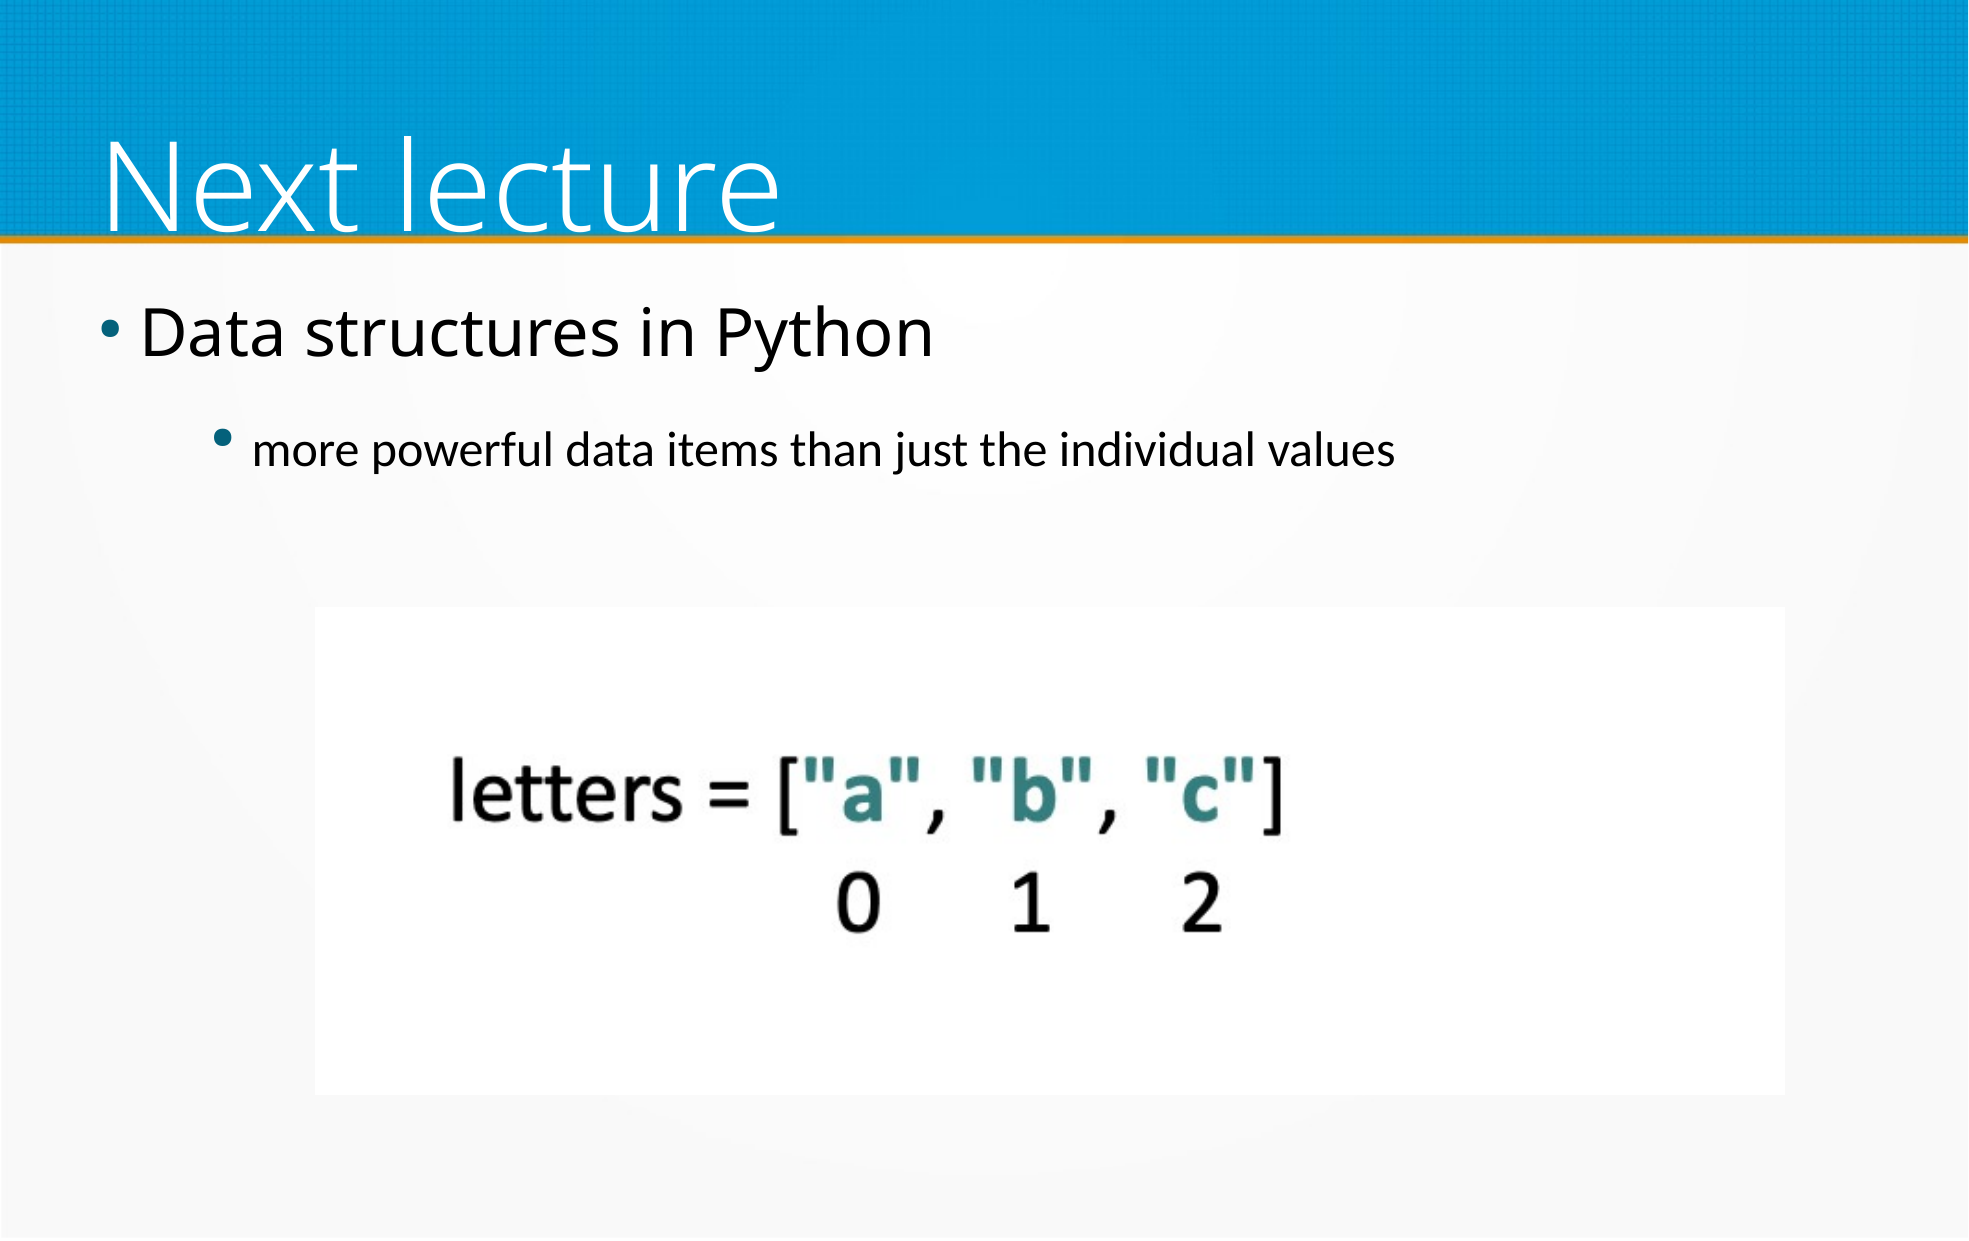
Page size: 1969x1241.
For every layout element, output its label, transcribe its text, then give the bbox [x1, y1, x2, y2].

title Next lecture [98, 49, 1870, 257]
list Data structures in Python more powerful data items than just the individual values [98, 290, 1870, 1010]
picture [0, 233, 1969, 1241]
